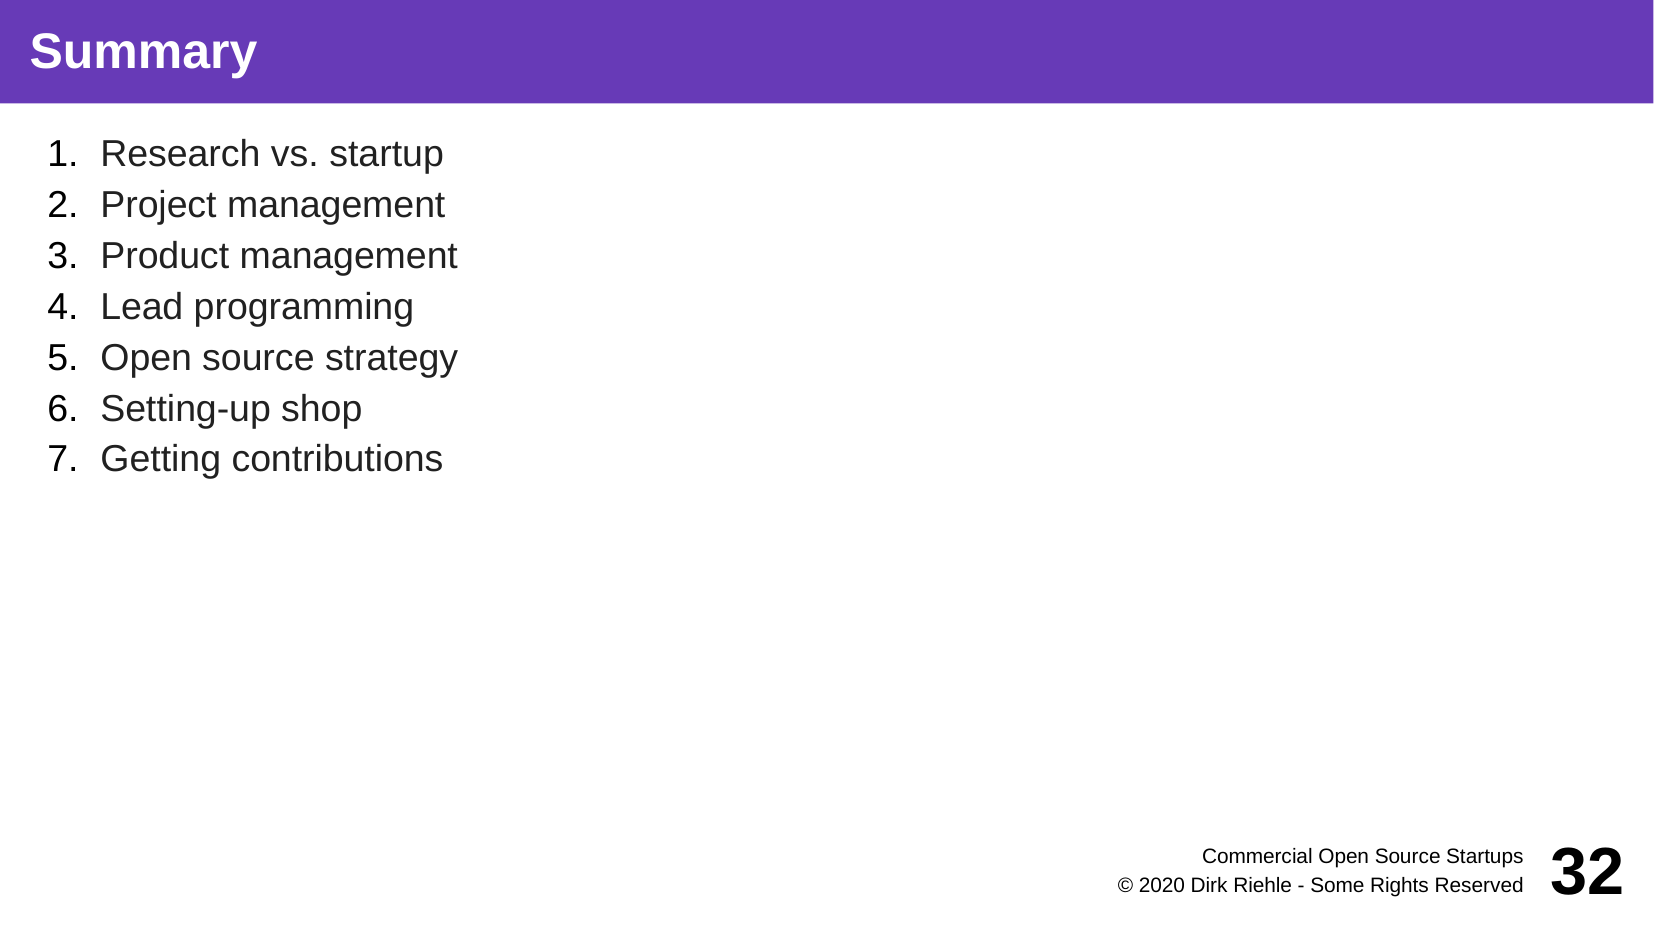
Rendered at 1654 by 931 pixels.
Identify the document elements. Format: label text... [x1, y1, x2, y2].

title Summary [0, 0, 1654, 104]
list Research vs. startup Project management Product management Lead programming Open source strategy Setting-up shop Getting contributions [29, 132, 1625, 813]
